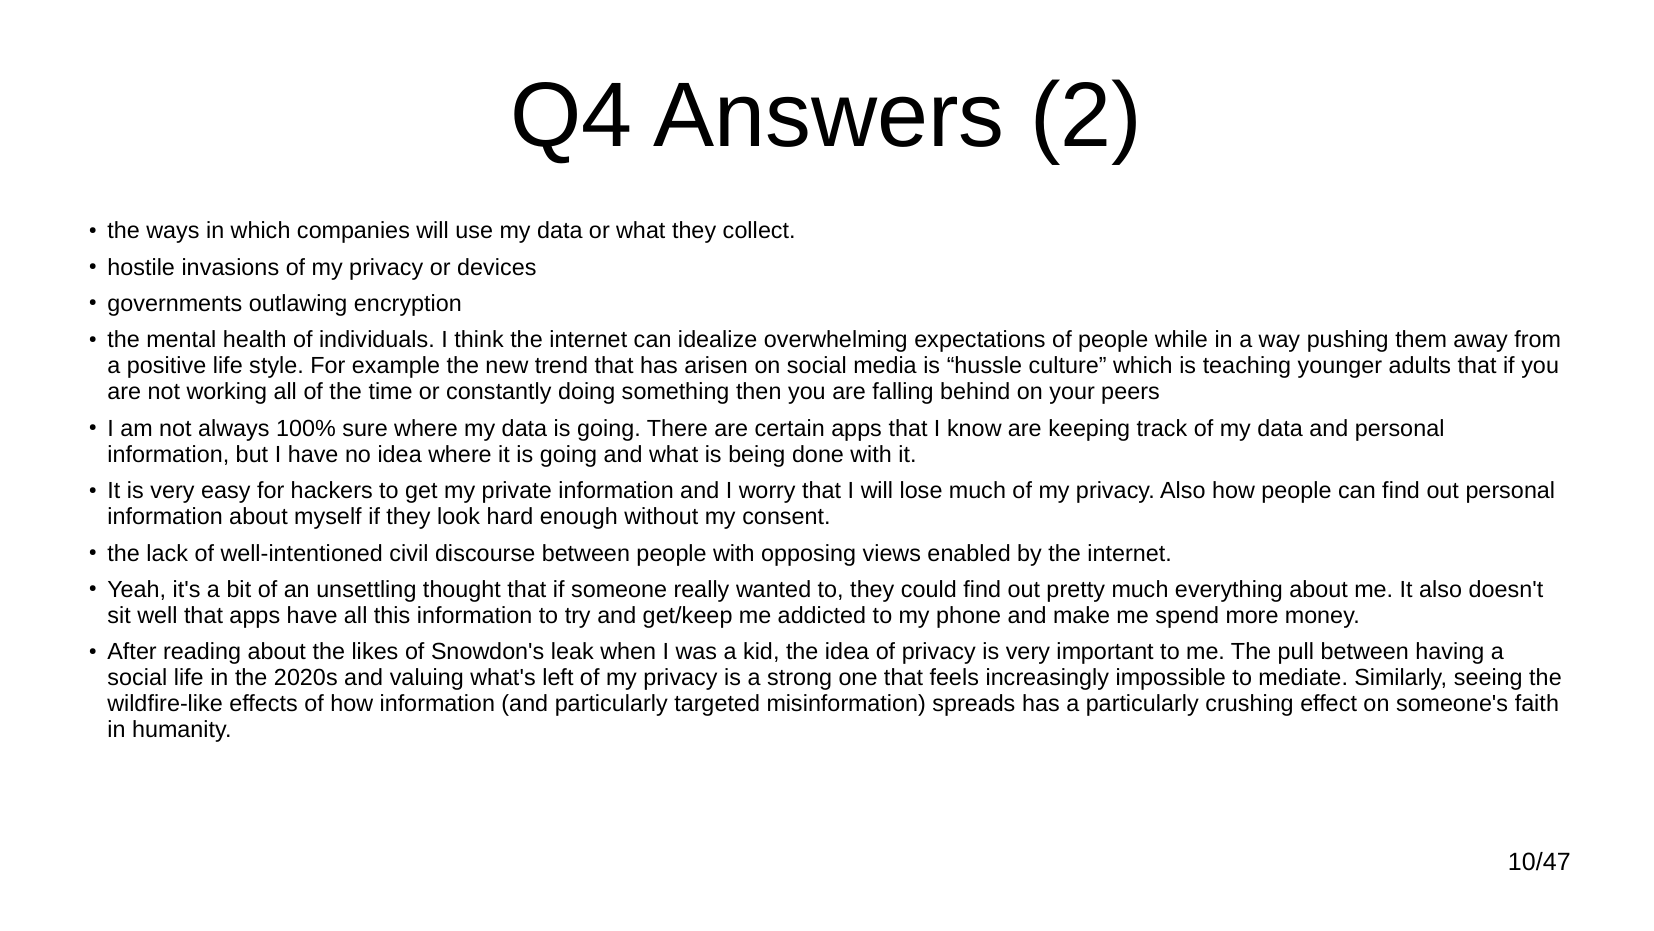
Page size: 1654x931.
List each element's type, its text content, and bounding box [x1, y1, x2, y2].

title Q4 Answers (2) [82, 37, 1571, 193]
list the ways in which companies will use my data or what they collect. hostile invasions of my privacy or devices governments outlawing encryption the mental health of individuals. I think the internet can idealize overwhelming expectations of people while in a way pushing them away from a positive life style. For example the new trend that has arisen on social media is “hussle culture” which is teaching younger adults that if you are not working all of the time or constantly doing something then you are falling behind on your peers I am not always 100% sure where my data is going. There are certain apps that I know are keeping track of my data and personal information, but I have no idea where it is going and what is being done with it. It is very easy for hackers to get my private information and I worry that I will lose much of my privacy. Also how people can find out personal information about myself if they look hard enough without my consent. the lack of well-intentioned civil discourse between people with opposing views enabled by the internet. Yeah, it's a bit of an unsettling thought that if someone really wanted to, they could find out pretty much everything about me. It also doesn't sit well that apps have all this information to try and get/keep me addicted to my phone and make me spend more money. After reading about the likes of Snowdon's leak when I was a kid, the idea of privacy is very important to me. The pull between having a social life in the 2020s and valuing what's left of my privacy is a strong one that feels increasingly impossible to mediate. Similarly, seeing the wildfire-like effects of how information (and particularly targeted misinformation) spreads has a particularly crushing effect on someone's faith in humanity. [82, 217, 1571, 758]
